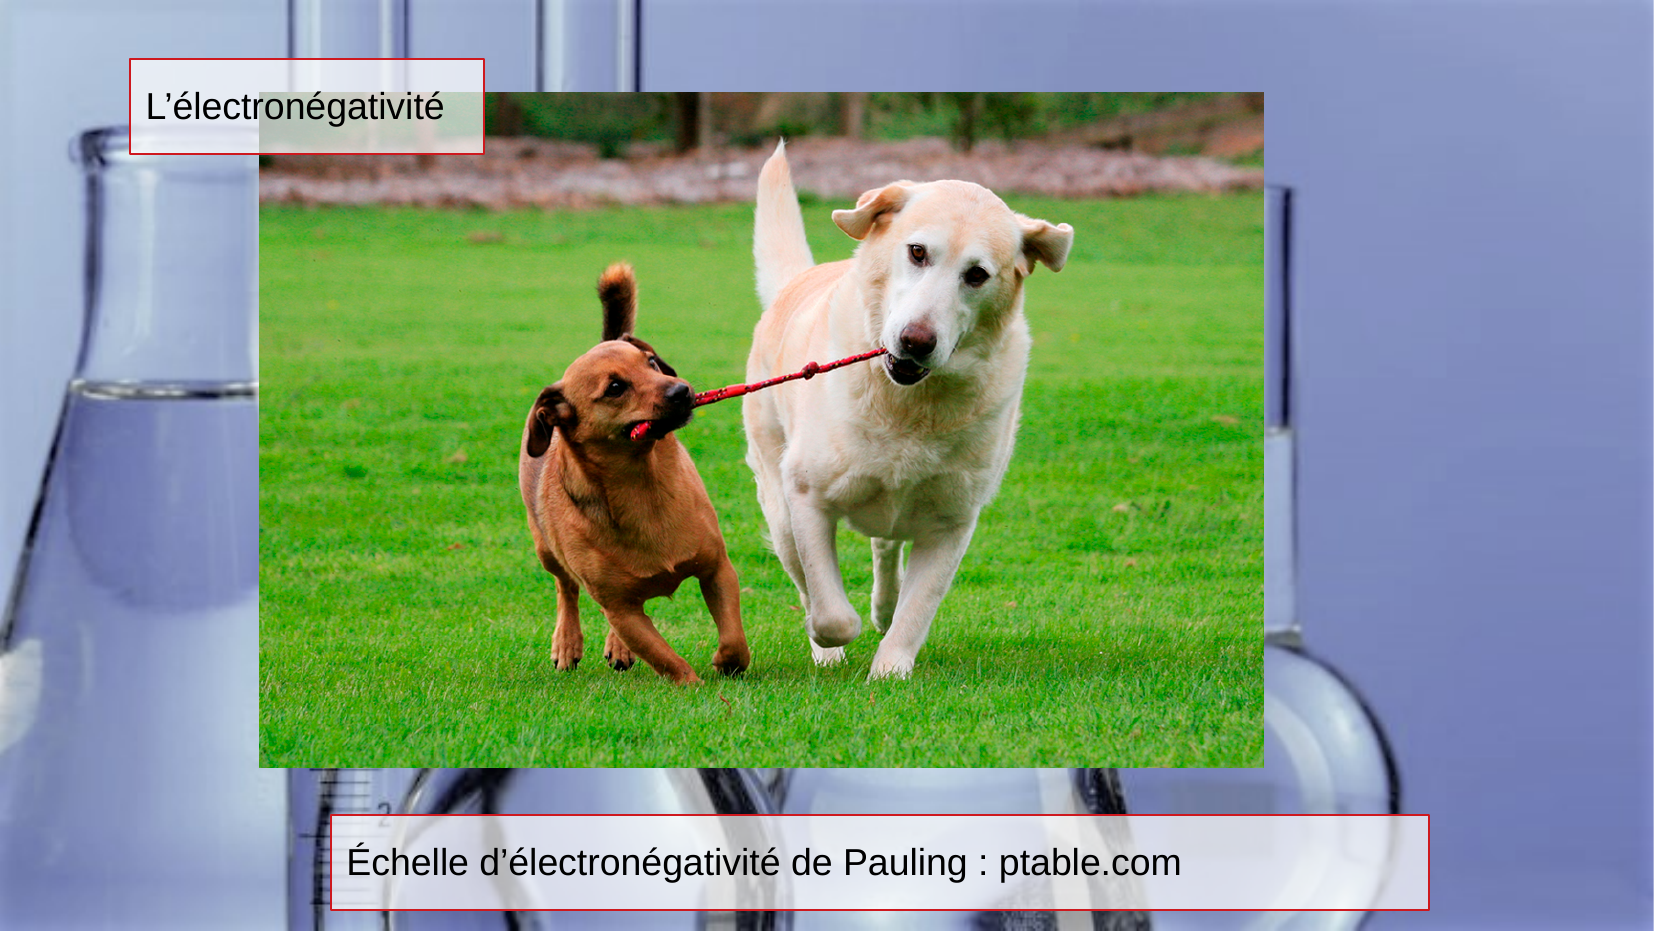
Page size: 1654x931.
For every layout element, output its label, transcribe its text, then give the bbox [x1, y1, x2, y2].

picture [0, 0, 1654, 931]
text_box Échelle d’électronégativité de Pauling : ptable.com [330, 814, 1430, 911]
text_box L’électronégativité [129, 59, 485, 154]
